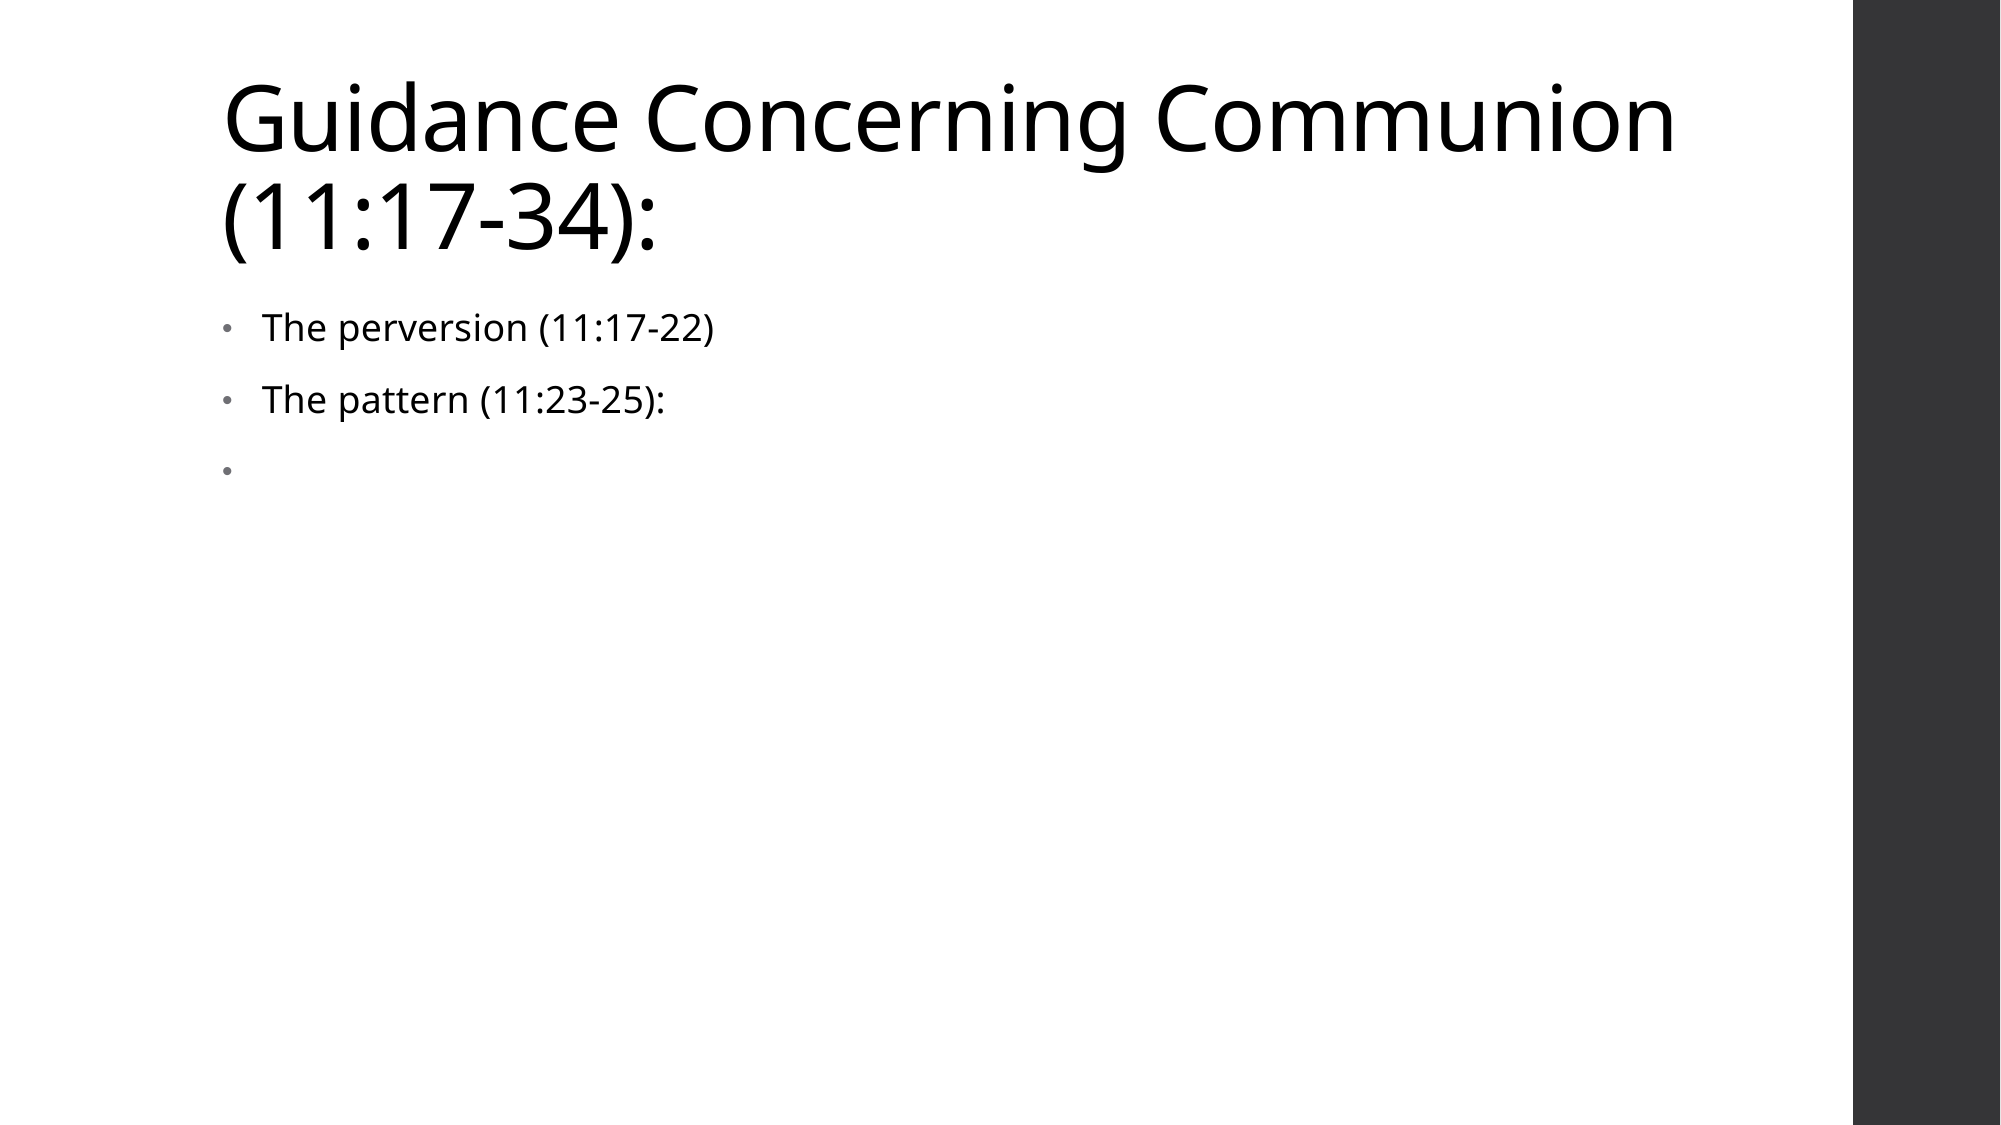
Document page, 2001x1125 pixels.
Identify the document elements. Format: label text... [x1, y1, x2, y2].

list The perversion (11:17-22) The pattern (11:23-25): [206, 299, 1617, 1014]
title Guidance Concerning Communion (11:17-34): [206, 60, 1797, 278]
